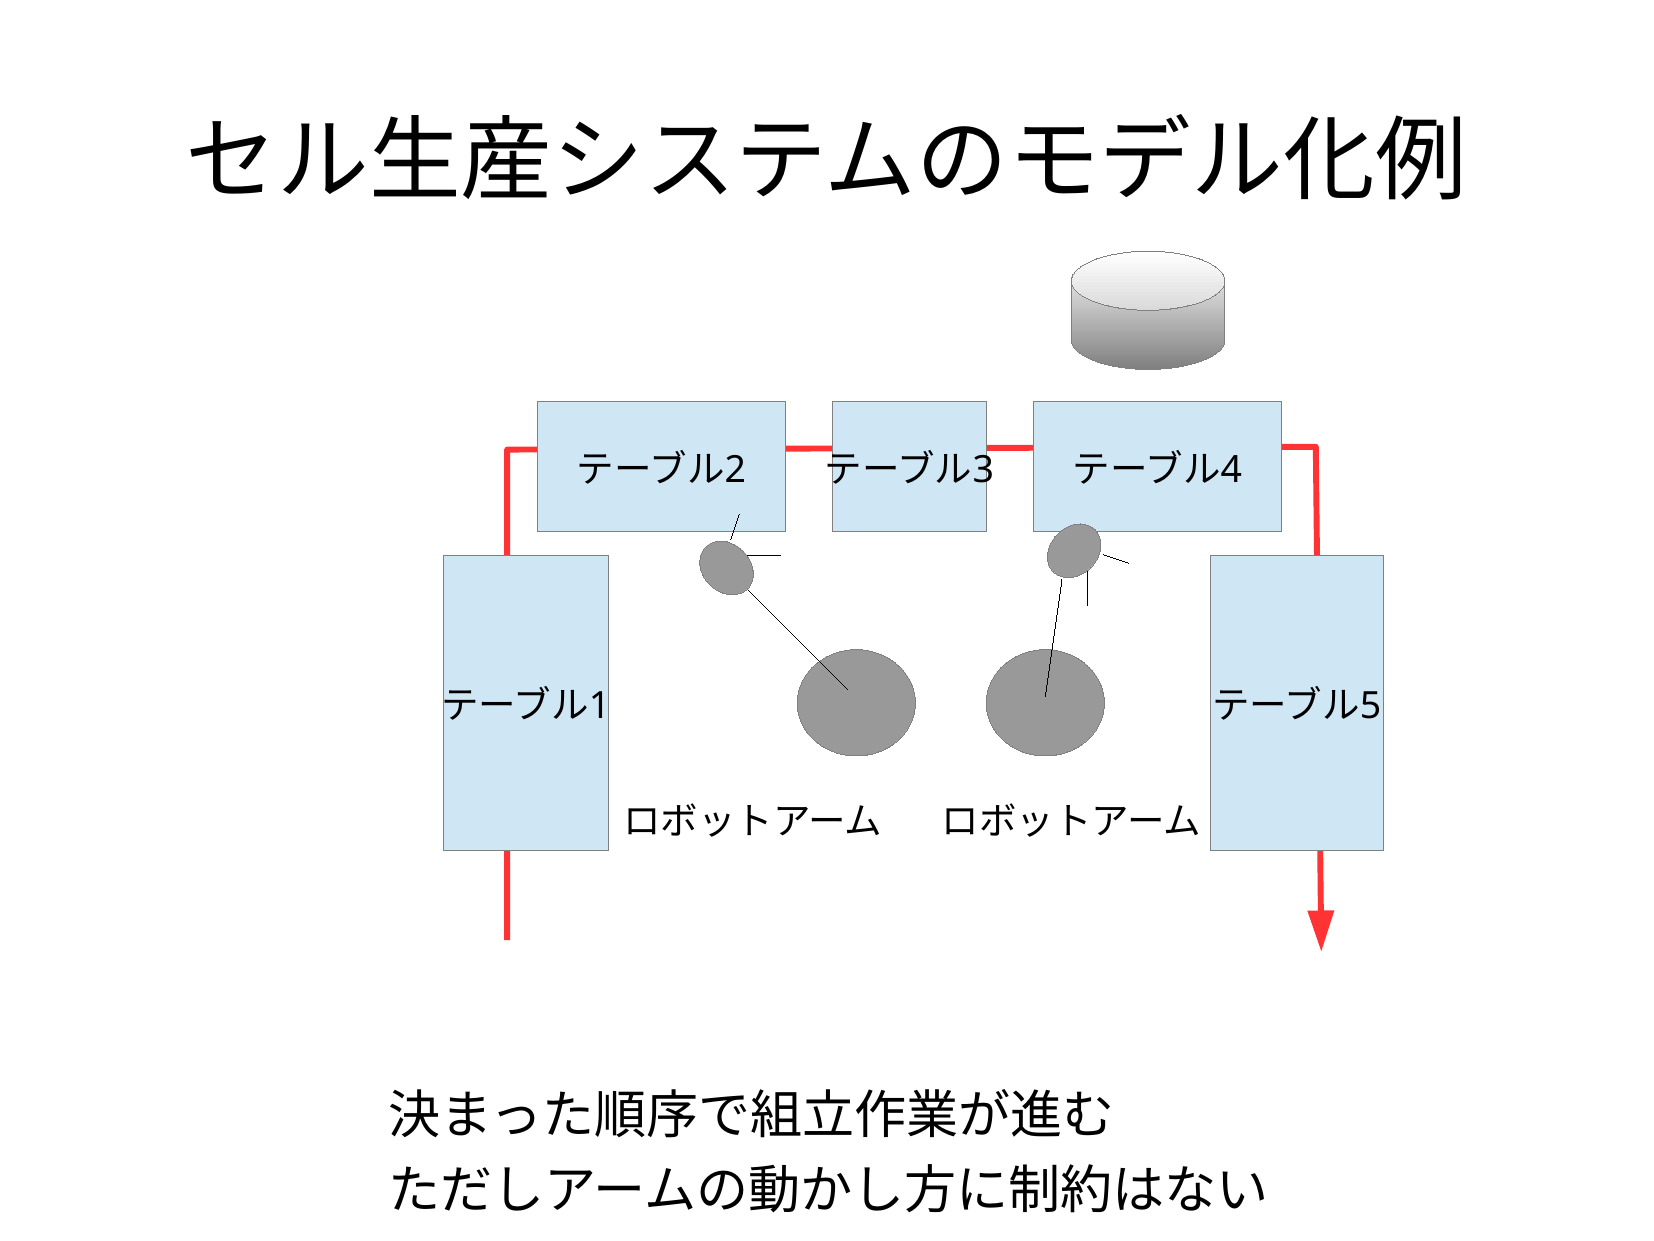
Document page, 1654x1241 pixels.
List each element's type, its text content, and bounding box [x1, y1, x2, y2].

text_box ロボットアーム [927, 783, 1235, 837]
text_box [1071, 285, 1225, 370]
text_box テーブル5 [1210, 555, 1384, 851]
text_box 決まった順序で組立作業が進む ただしアームの動かし方に制約はない [373, 1065, 1604, 1186]
text_box ベース2 [1071, 251, 1225, 311]
text_box テーブル1 [443, 555, 609, 851]
text_box [699, 541, 754, 595]
text_box テーブル2 [537, 401, 786, 532]
text_box テーブル4 [1033, 401, 1282, 532]
text_box ロボットアーム [608, 783, 916, 837]
text_box [986, 649, 1105, 756]
title セル生産システムのモデル化例 [82, 49, 1571, 257]
text_box [1047, 523, 1101, 578]
text_box テーブル3 [832, 401, 987, 532]
text_box [797, 649, 916, 756]
